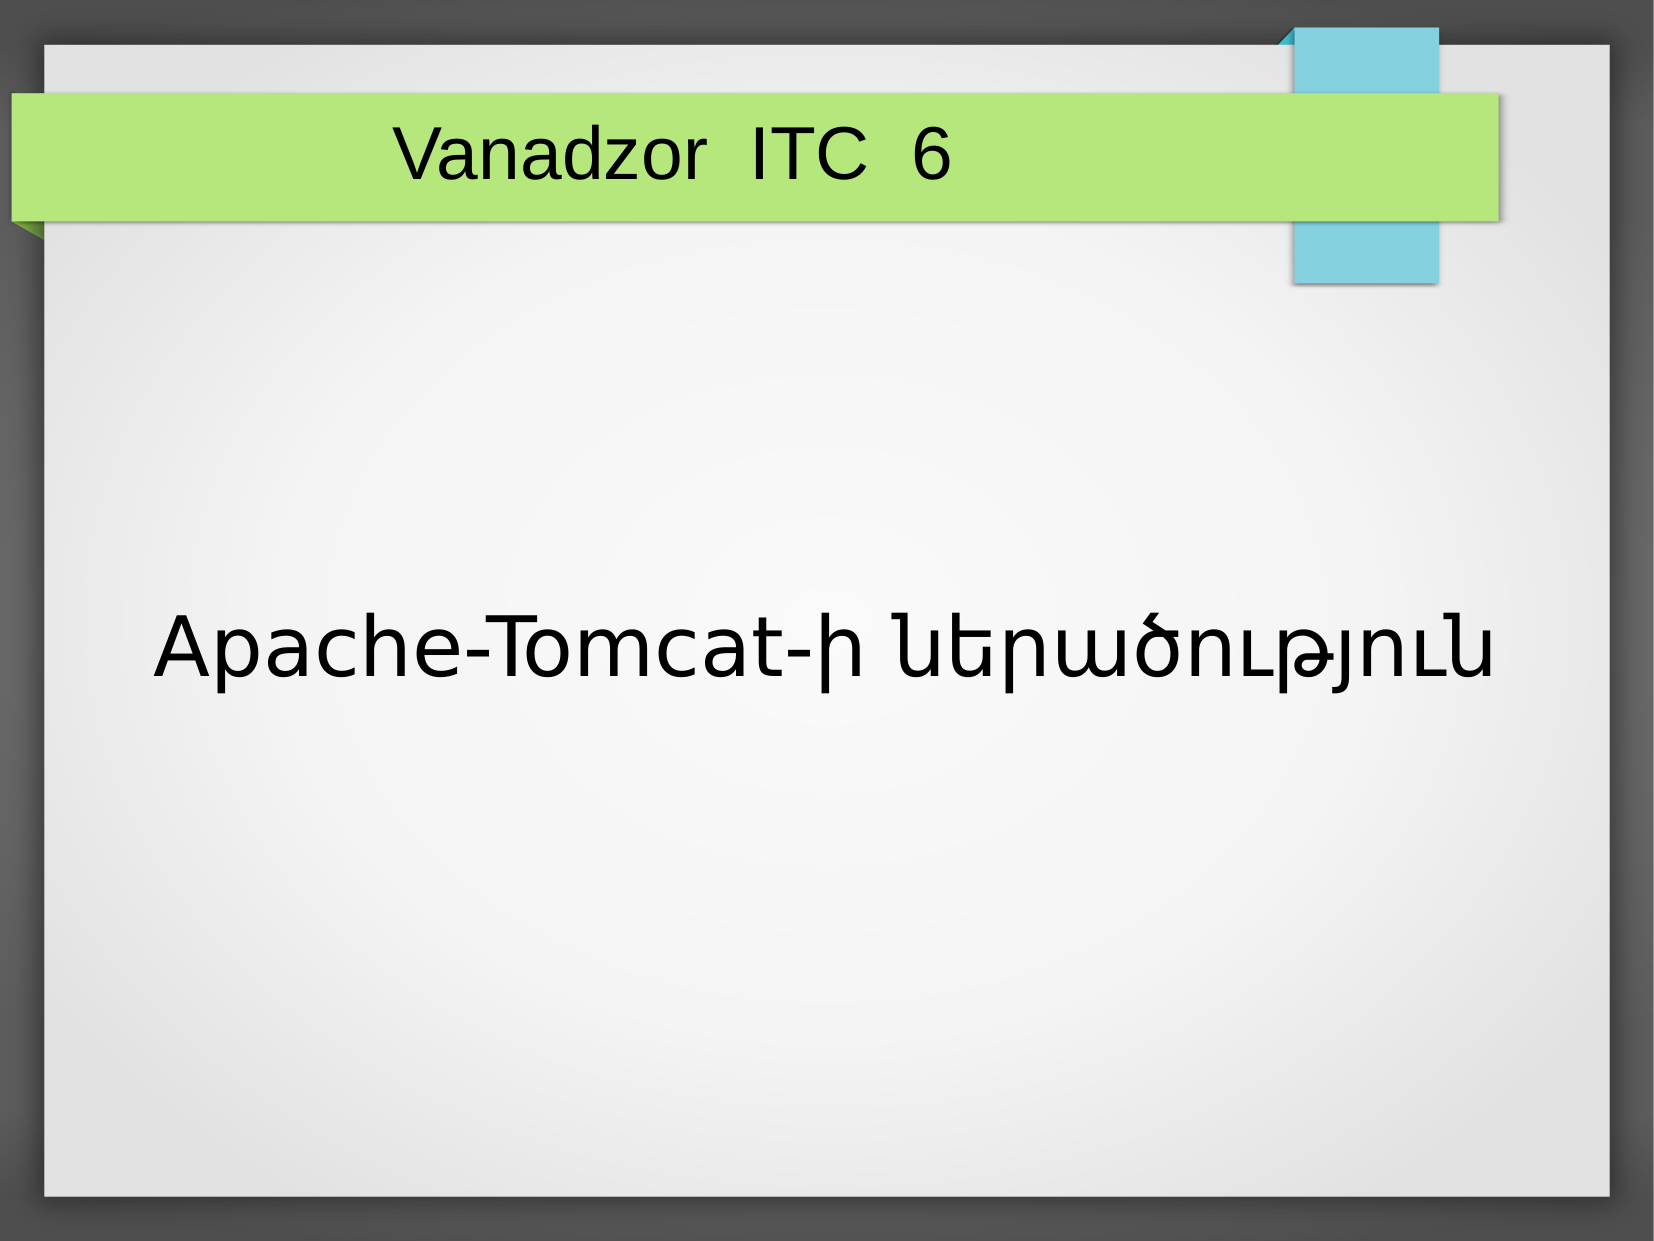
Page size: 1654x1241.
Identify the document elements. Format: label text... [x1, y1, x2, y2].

title Vanadzor ITC 6 [82, 94, 1264, 213]
picture [0, 0, 1654, 1241]
subtitle Apache-Tomcat-ի ներածություն [82, 290, 1571, 1010]
